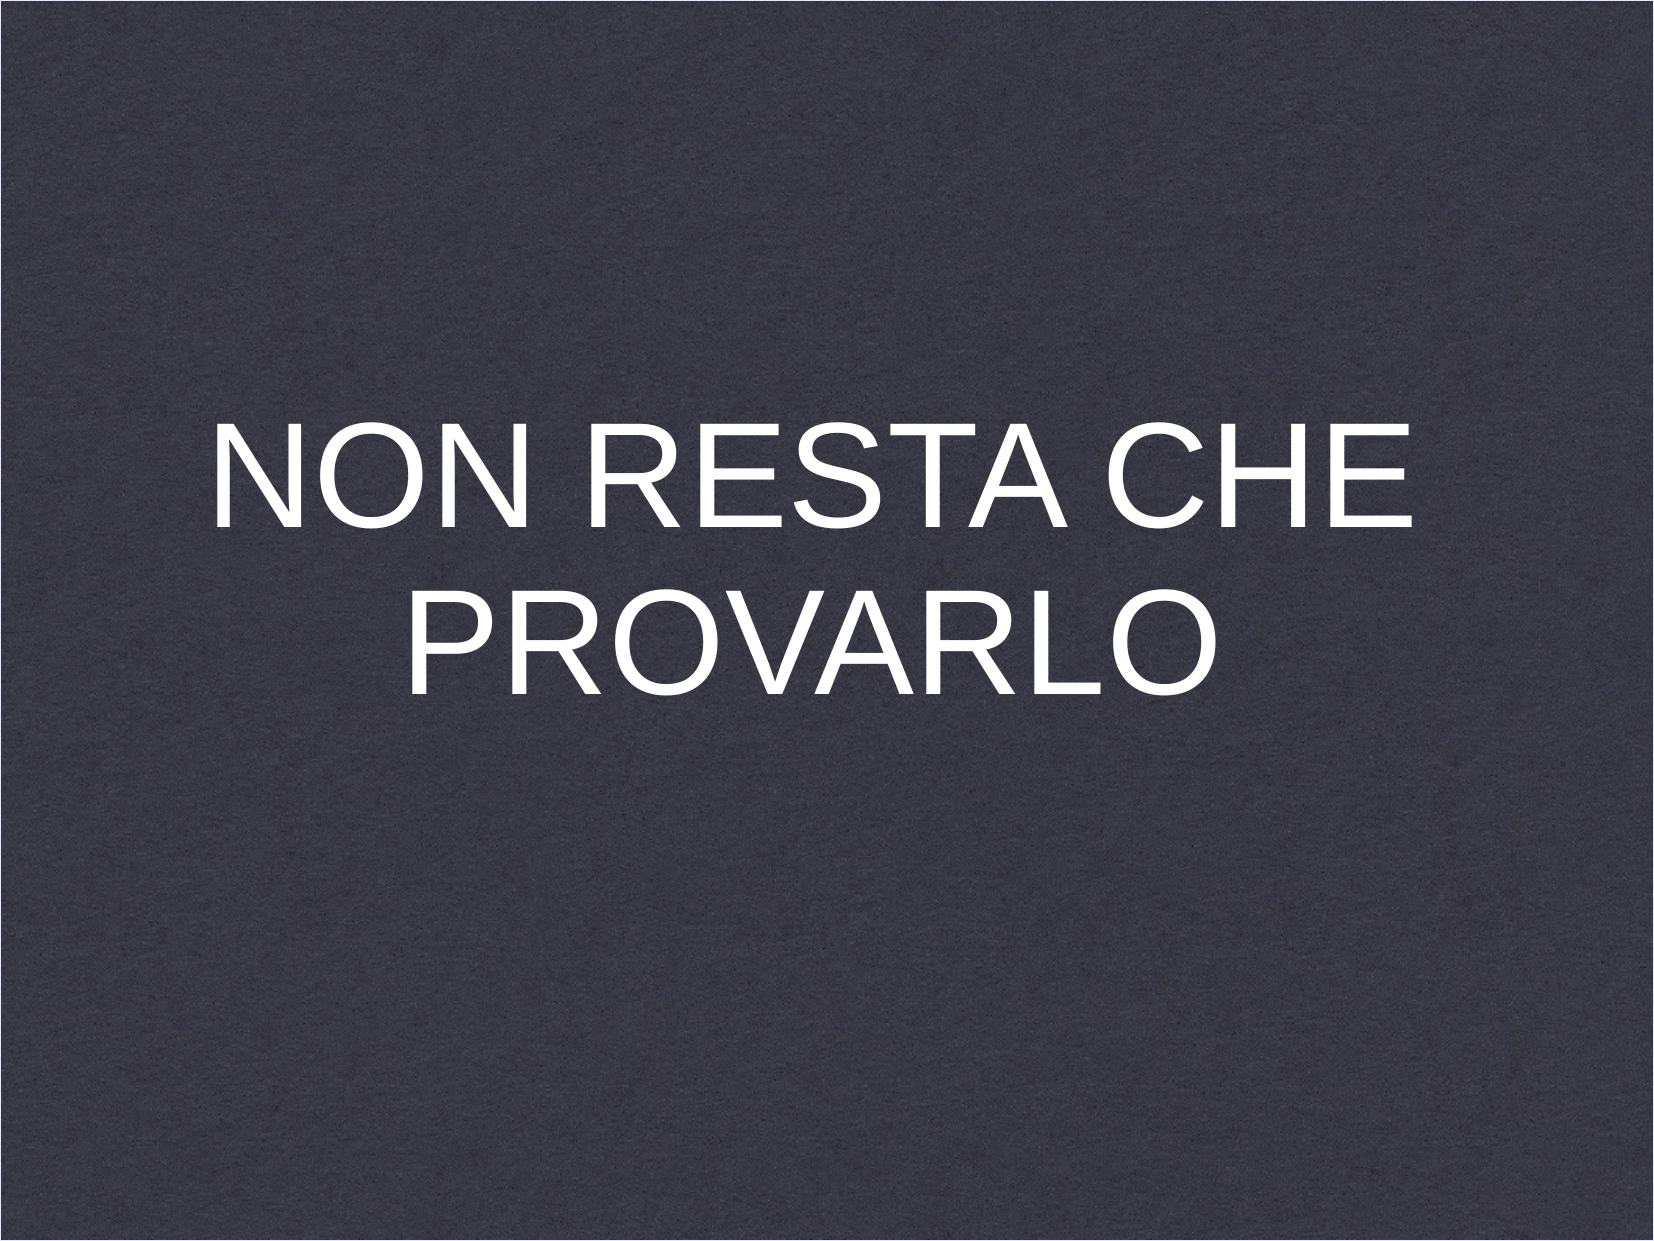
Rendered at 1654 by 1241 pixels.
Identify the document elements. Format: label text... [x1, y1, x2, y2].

text_box NON RESTA CHE PROVARLO [118, 383, 1506, 739]
text_box [0, 0, 1654, 1241]
